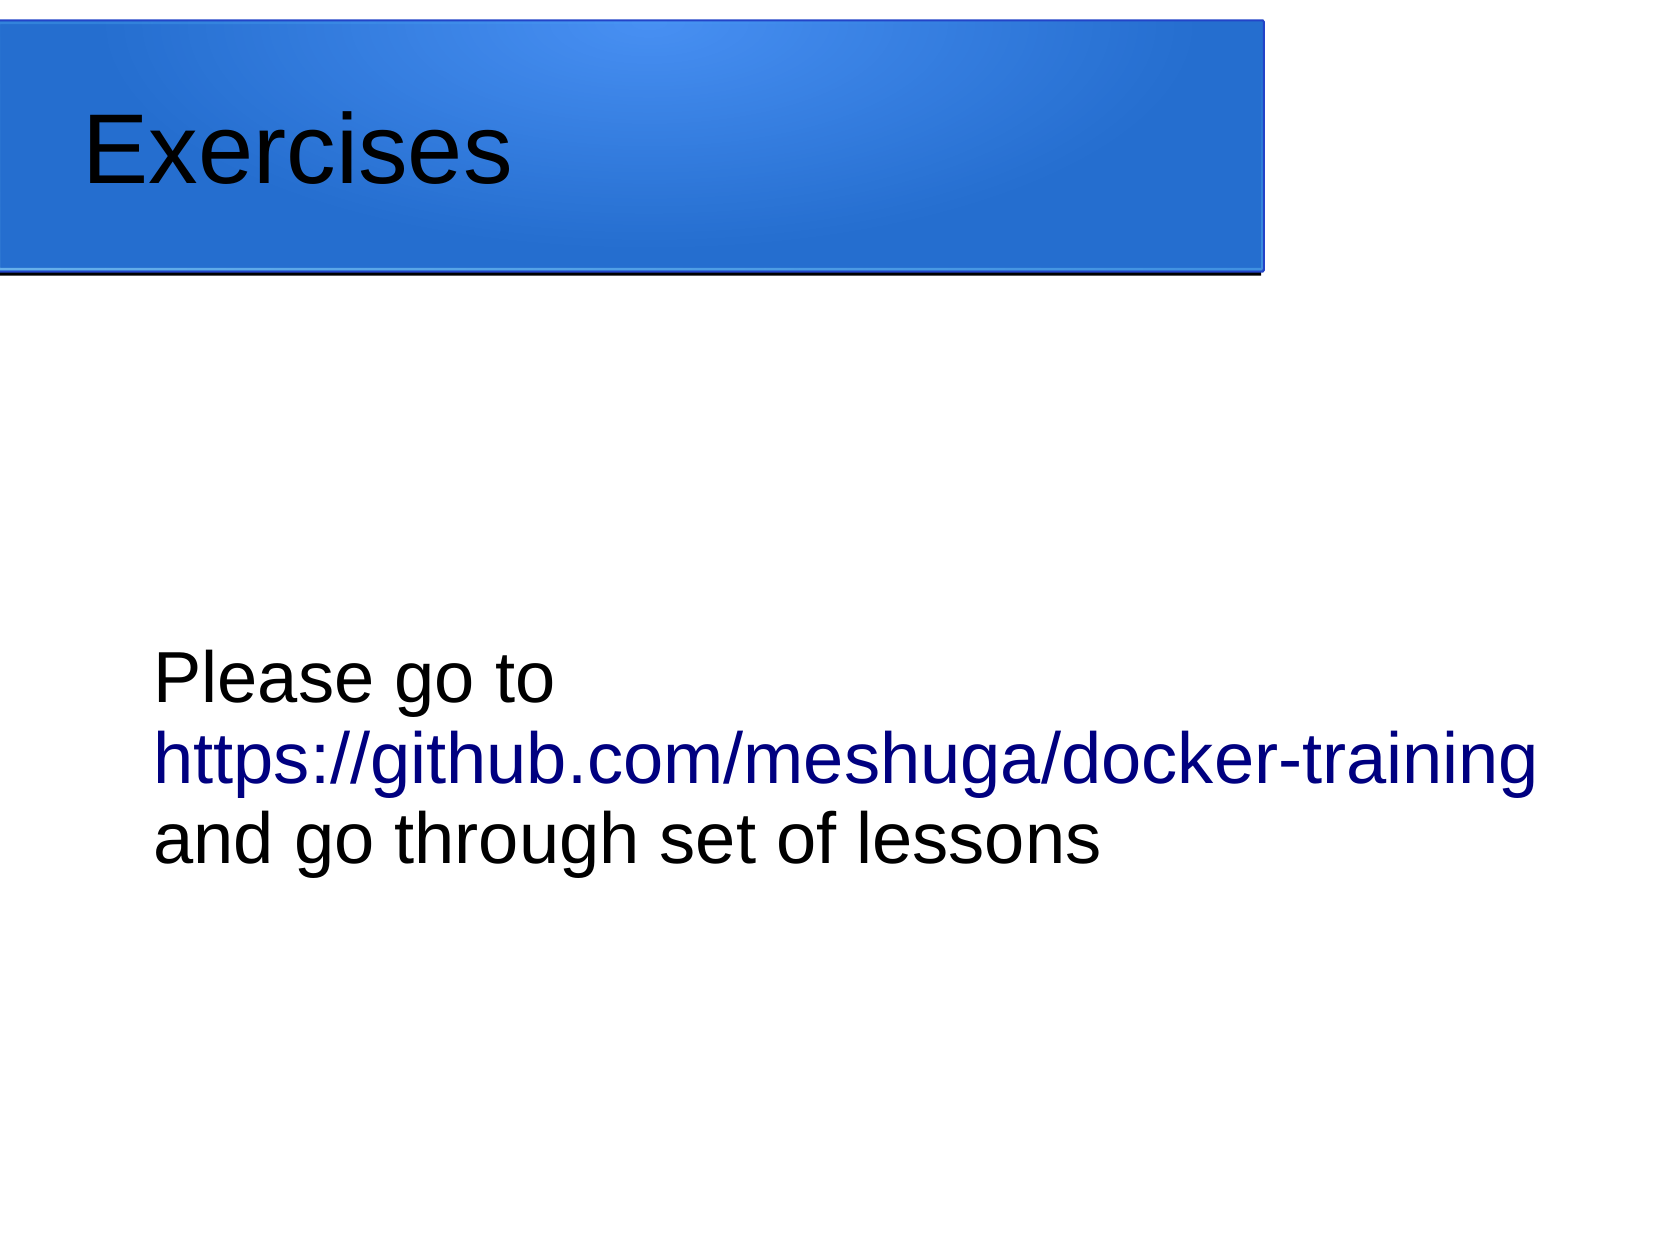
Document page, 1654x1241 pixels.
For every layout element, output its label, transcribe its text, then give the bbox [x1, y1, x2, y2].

list Please go to https://github.com/meshuga/docker-training and go through set of lessons [82, 299, 1571, 1019]
title Exercises [82, 47, 1235, 252]
